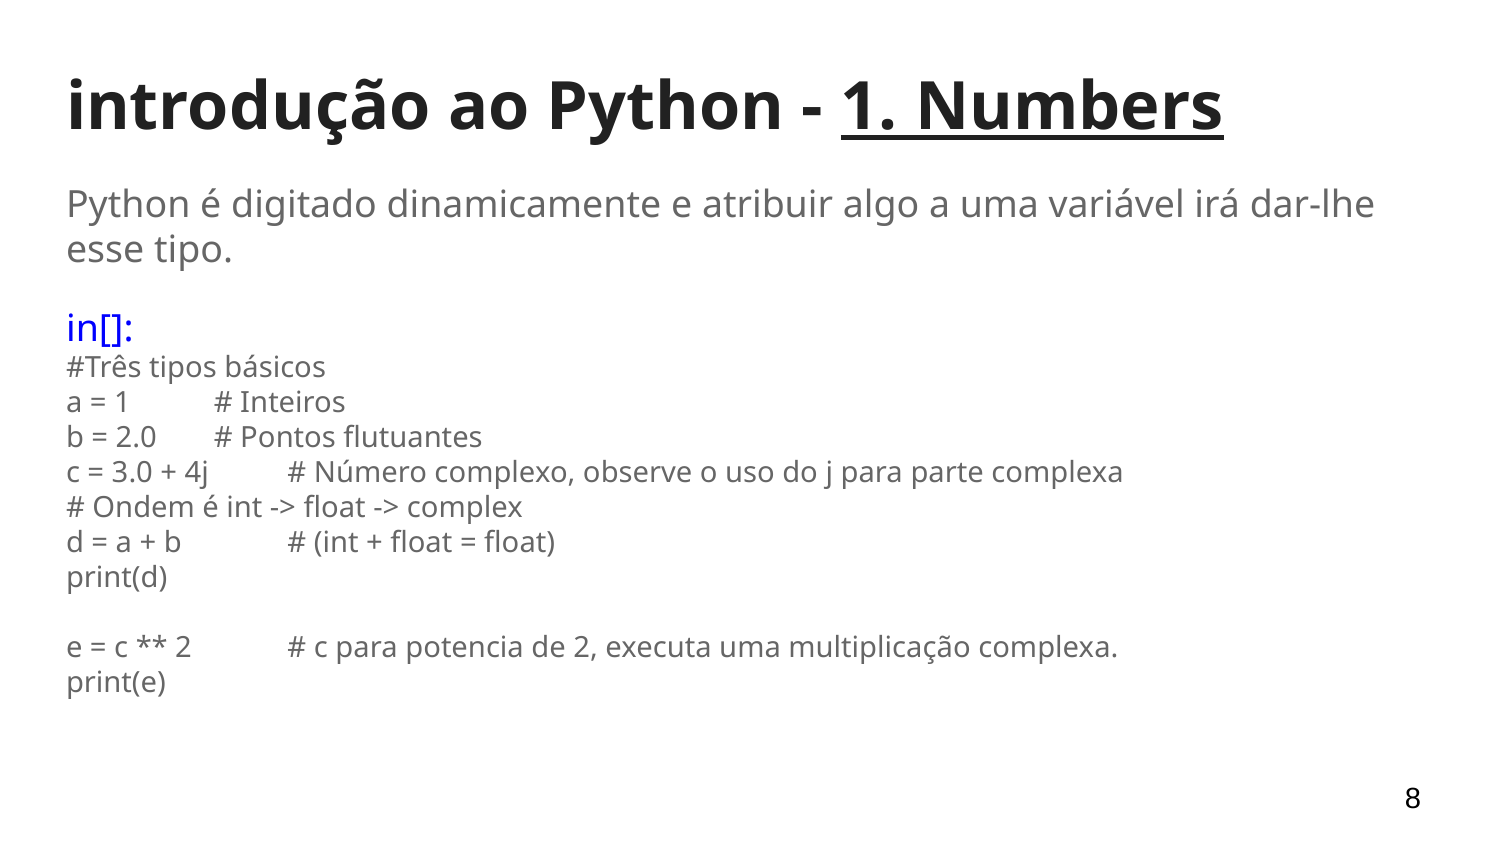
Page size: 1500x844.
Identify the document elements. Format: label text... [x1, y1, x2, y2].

list Python é digitado dinamicamente e atribuir algo a uma variável irá dar-lhe esse tipo. in[]: #Três tipos básicos a = 1 # Inteiros b = 2.0 # Pontos flutuantes c = 3.0 + 4j # Número complexo, observe o uso do j para parte complexa # Ondem é int -> float -> complex d = a + b # (int + float = float) print(d) e = c ** 2 # c para potencia de 2, executa uma multiplicação complexa. print(e) [51, 165, 1449, 811]
slide_number <number> [1389, 764, 1480, 830]
title introdução ao Python - 1. Numbers [51, 48, 1449, 165]
